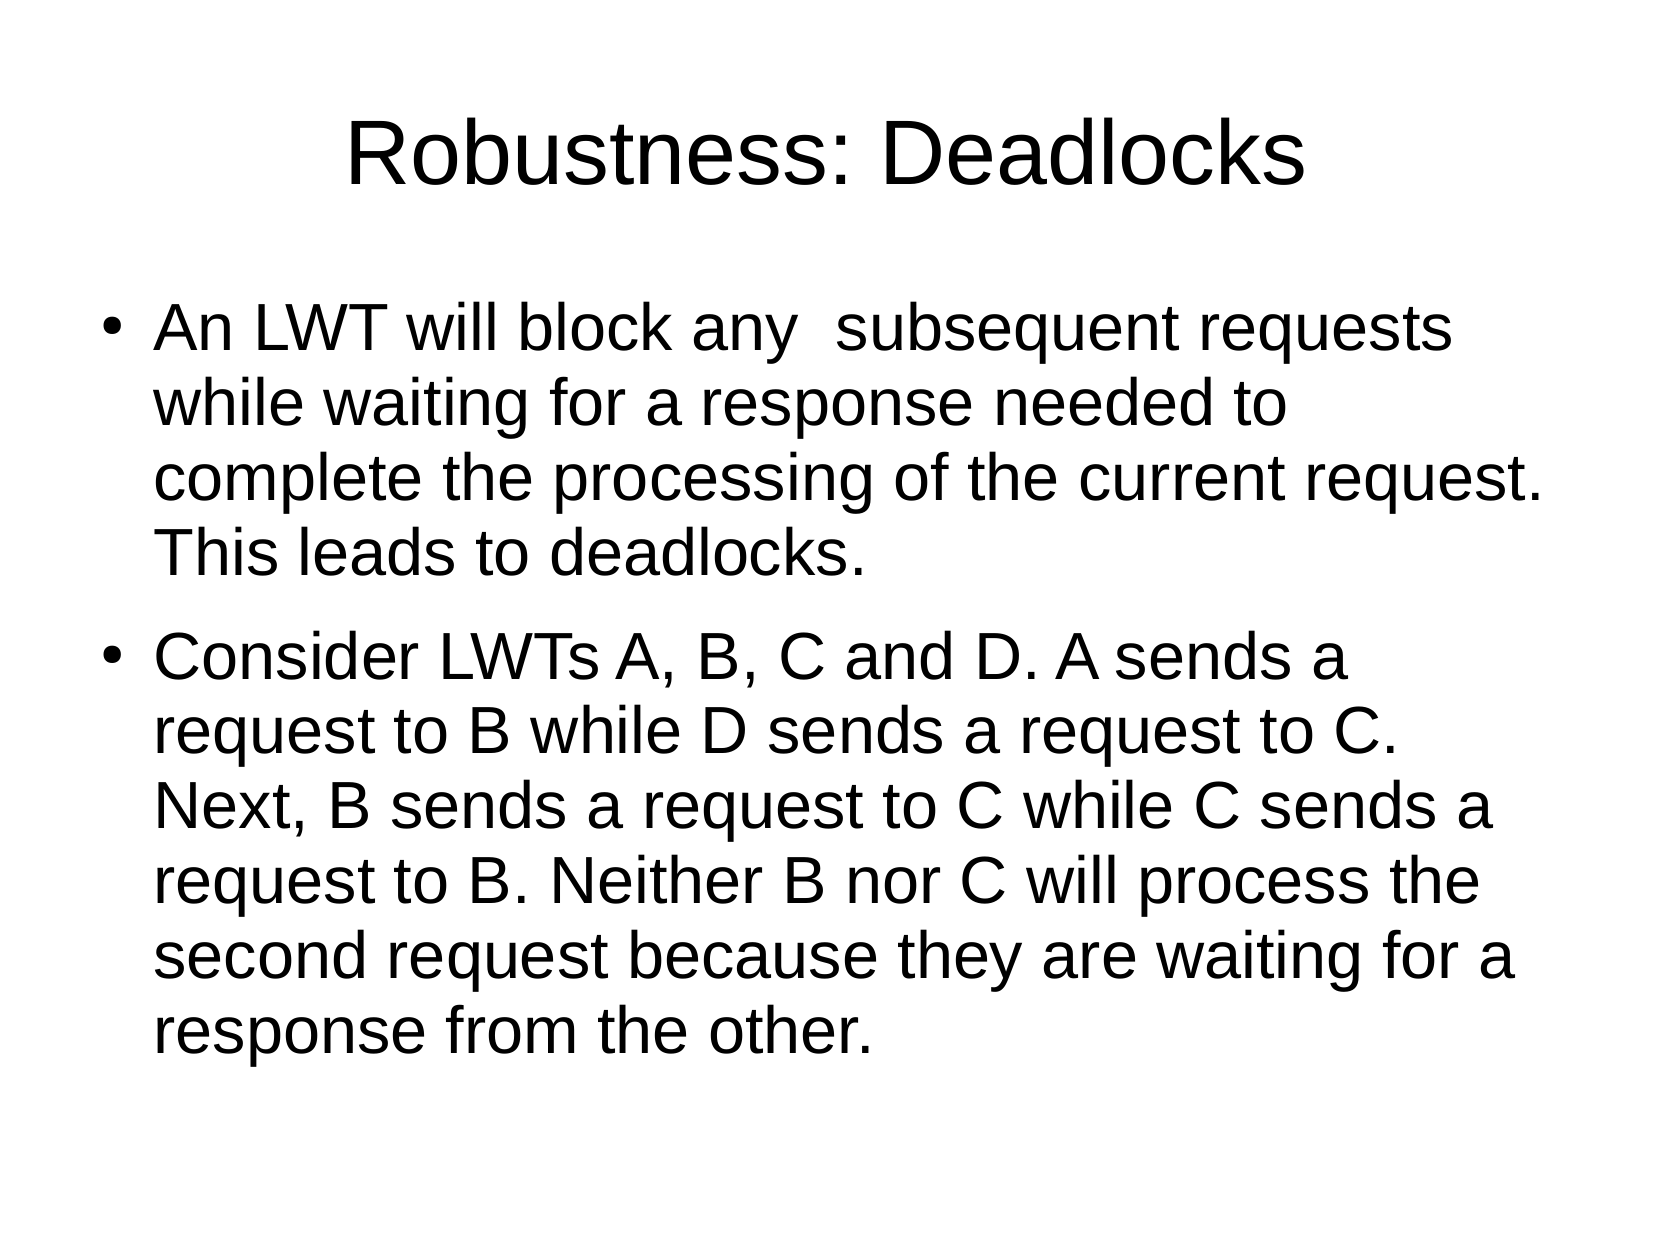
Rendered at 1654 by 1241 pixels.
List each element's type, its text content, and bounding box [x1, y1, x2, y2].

list An LWT will block any subsequent requests while waiting for a response needed to complete the processing of the current request. This leads to deadlocks. Consider LWTs A, B, C and D. A sends a request to B while D sends a request to C. Next, B sends a request to C while C sends a request to B. Neither B nor C will process the second request because they are waiting for a response from the other. [82, 290, 1571, 1109]
title Robustness: Deadlocks [82, 49, 1571, 257]
